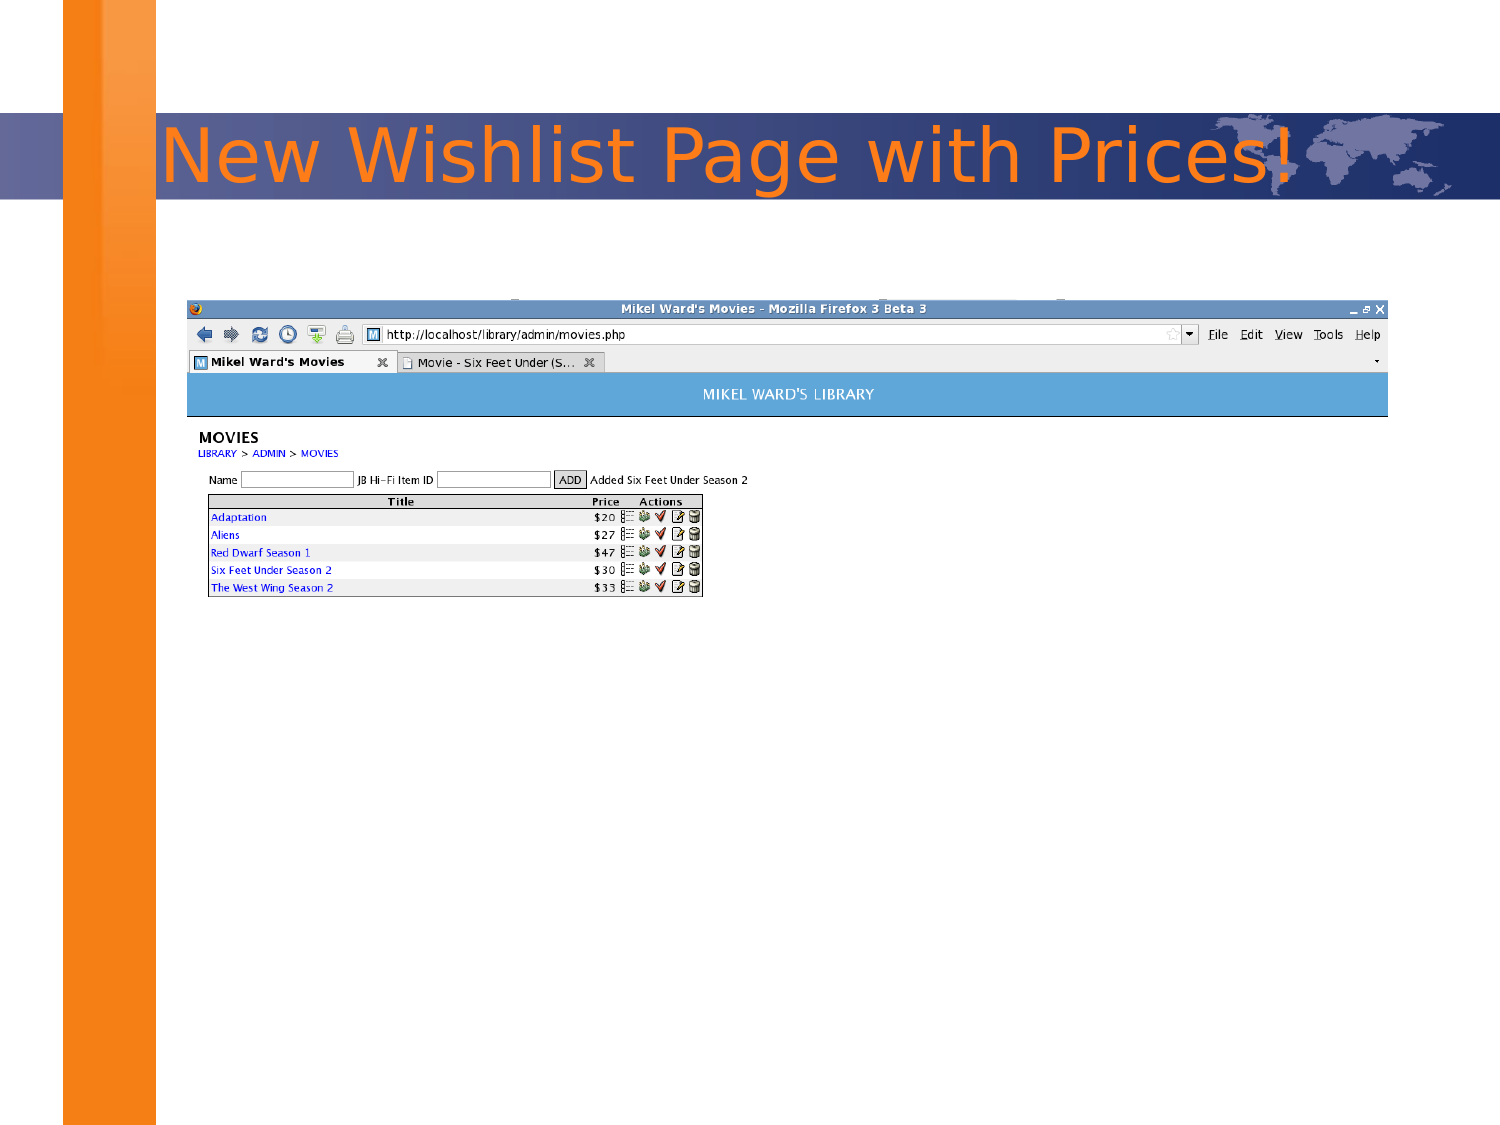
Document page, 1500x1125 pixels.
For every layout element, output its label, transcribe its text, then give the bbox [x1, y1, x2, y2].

picture [0, 0, 1500, 1125]
title New Wishlist Page with Prices! [159, 113, 1473, 201]
picture [187, 299, 1388, 1051]
